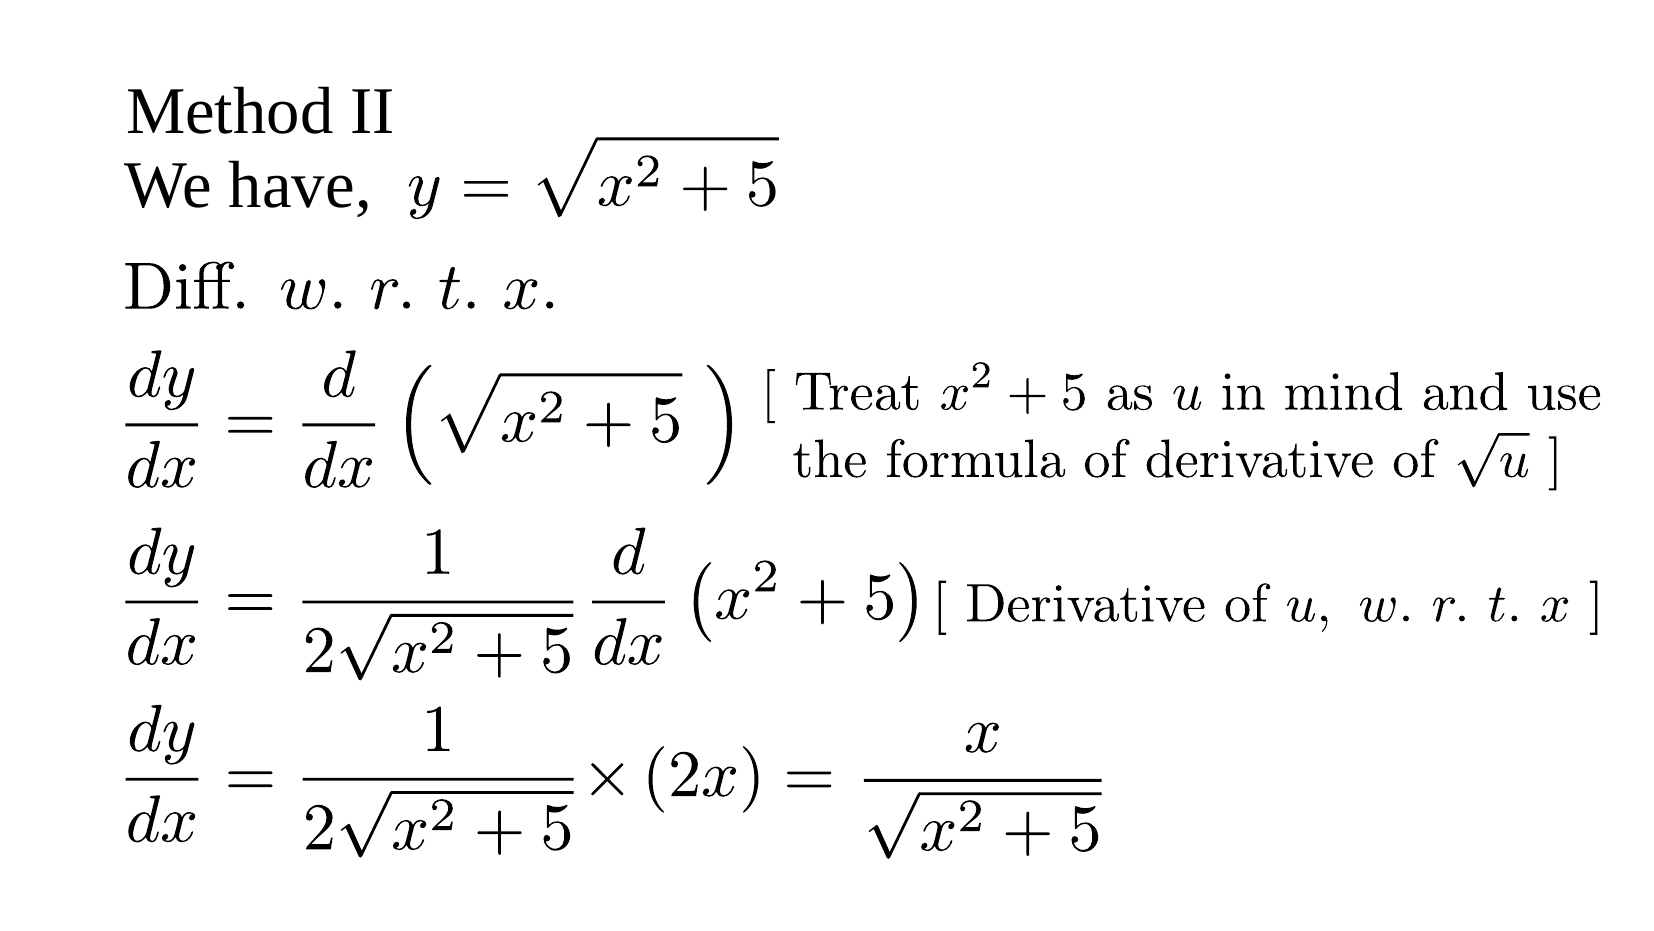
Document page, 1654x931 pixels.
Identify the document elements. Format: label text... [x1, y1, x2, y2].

text_box [125, 261, 554, 310]
text_box [863, 722, 1102, 859]
text_box [125, 350, 733, 488]
title Method II We have, [35, 37, 1619, 886]
text_box [592, 527, 917, 666]
text_box [793, 433, 1557, 491]
text_box [645, 746, 832, 813]
text_box [408, 137, 779, 220]
text_box [125, 704, 624, 858]
text_box [763, 362, 1601, 424]
text_box [935, 580, 1598, 635]
text_box [125, 527, 574, 681]
